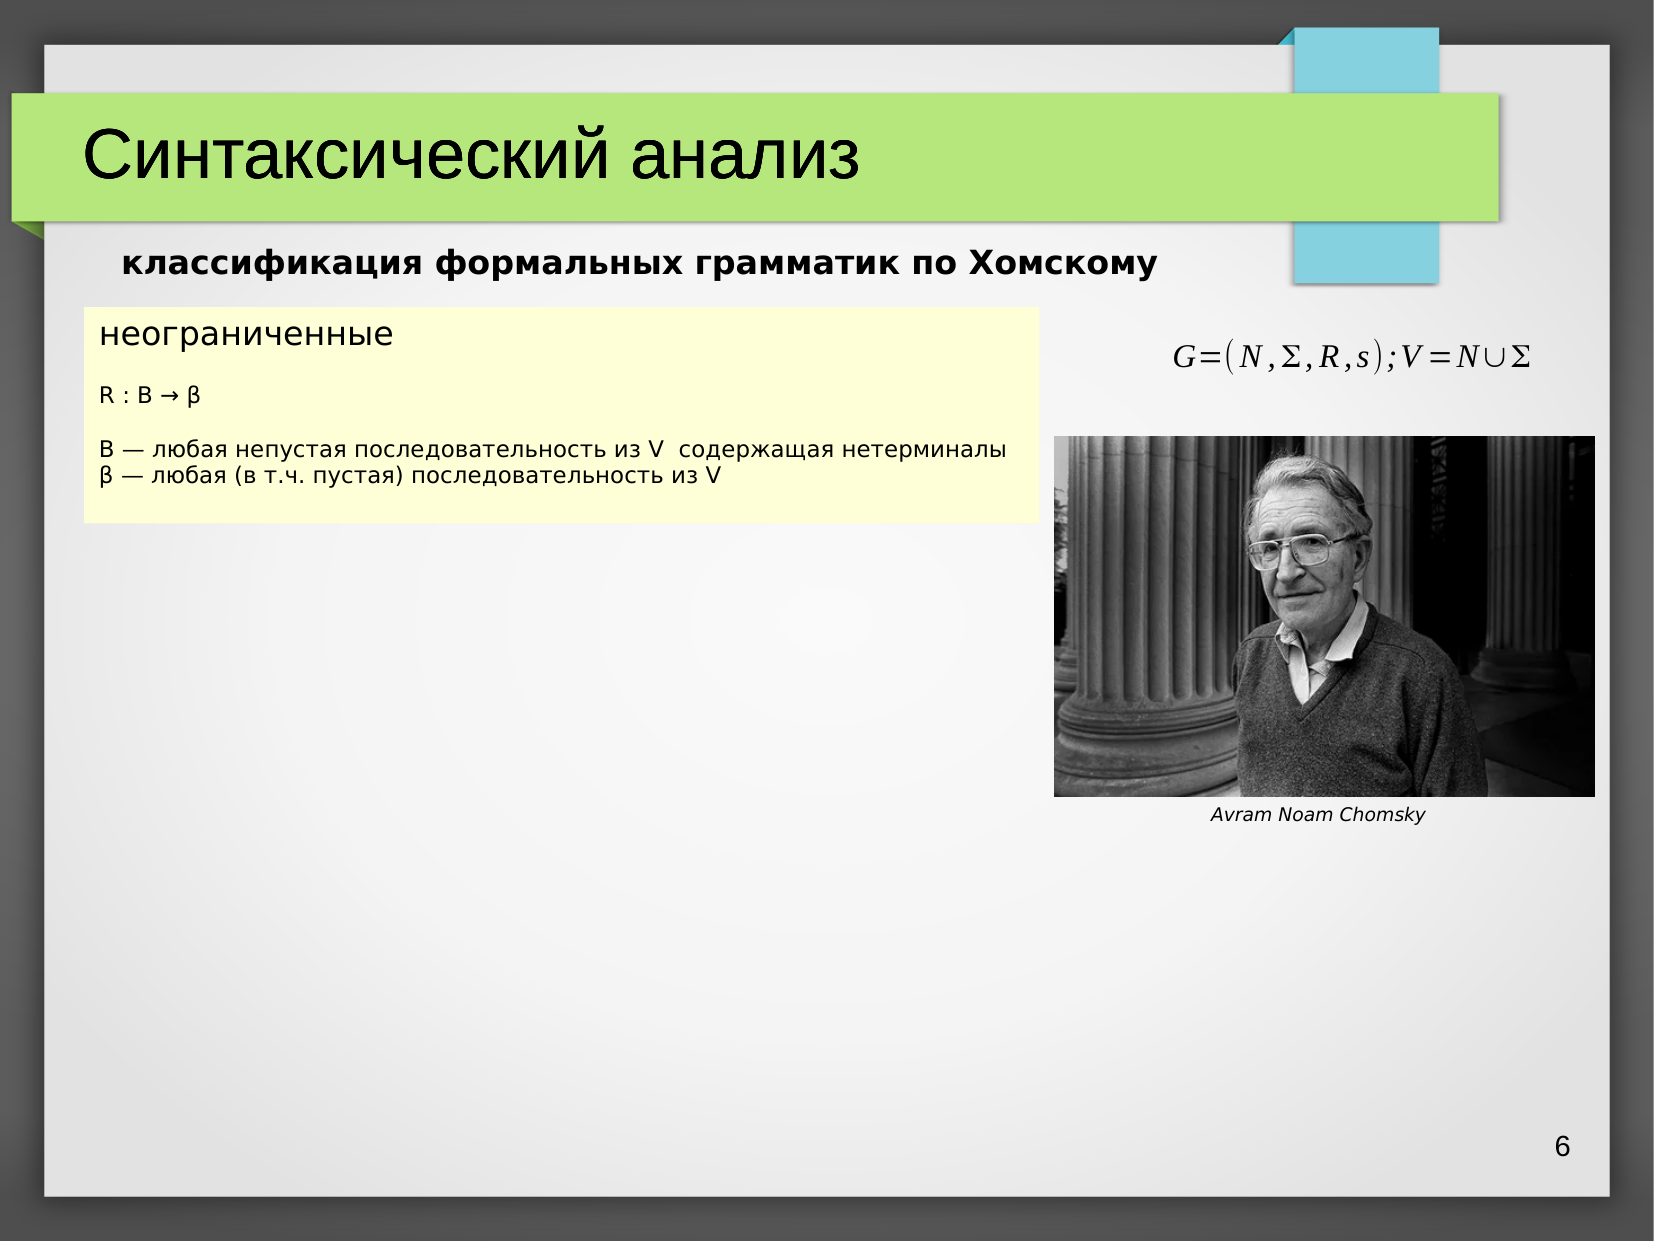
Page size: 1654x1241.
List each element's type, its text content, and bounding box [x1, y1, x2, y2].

chart [1166, 337, 1537, 378]
picture [0, 0, 1654, 1241]
text_box классификация формальных грамматик по Хомскому [106, 236, 1229, 290]
title Синтаксический анализ [82, 114, 993, 194]
text_box Avram Noam Chomsky [1196, 797, 1468, 845]
text_box неограниченные R : B → β B — любая непустая последовательность из V содержащая нетерминалы β — любая (в т.ч. пустая) последовательность из V [84, 307, 1040, 524]
